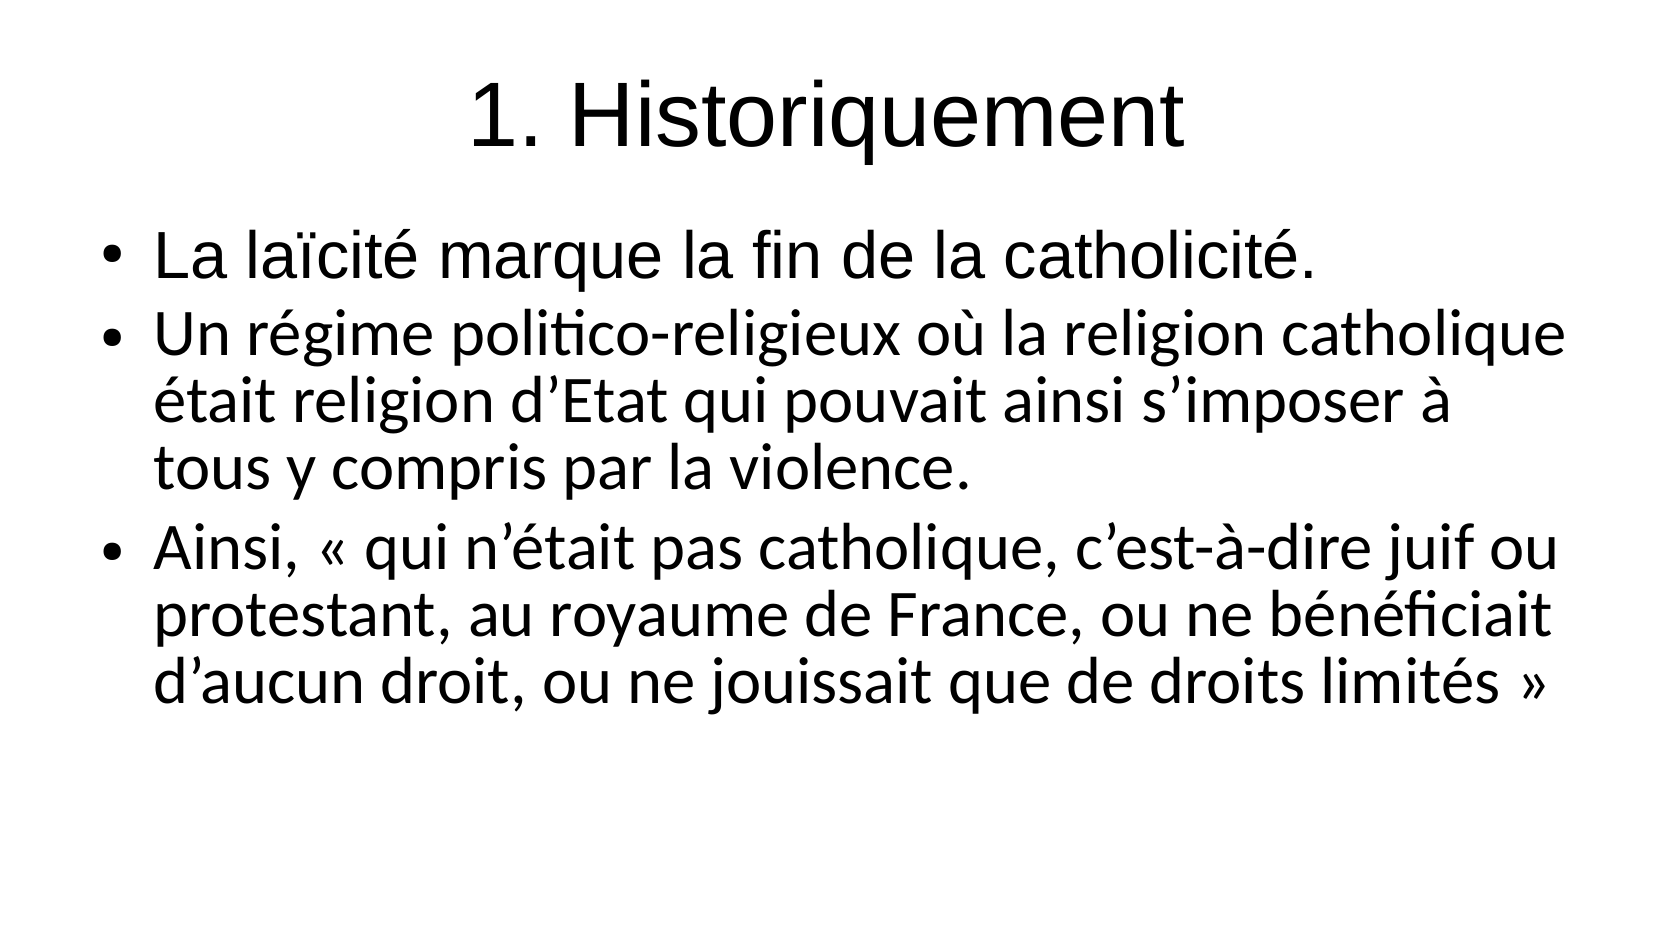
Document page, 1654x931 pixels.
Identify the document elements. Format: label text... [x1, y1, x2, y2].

title 1. Historiquement [82, 37, 1571, 193]
list La laïcité marque la fin de la catholicité. Un régime politico-religieux où la religion catholique était religion d’Etat qui pouvait ainsi s’imposer à tous y compris par la violence. Ainsi, « qui n’était pas catholique, c’est-à-dire juif ou protestant, au royaume de France, ou ne bénéficiait d’aucun droit, ou ne jouissait que de droits limités » [82, 217, 1571, 758]
